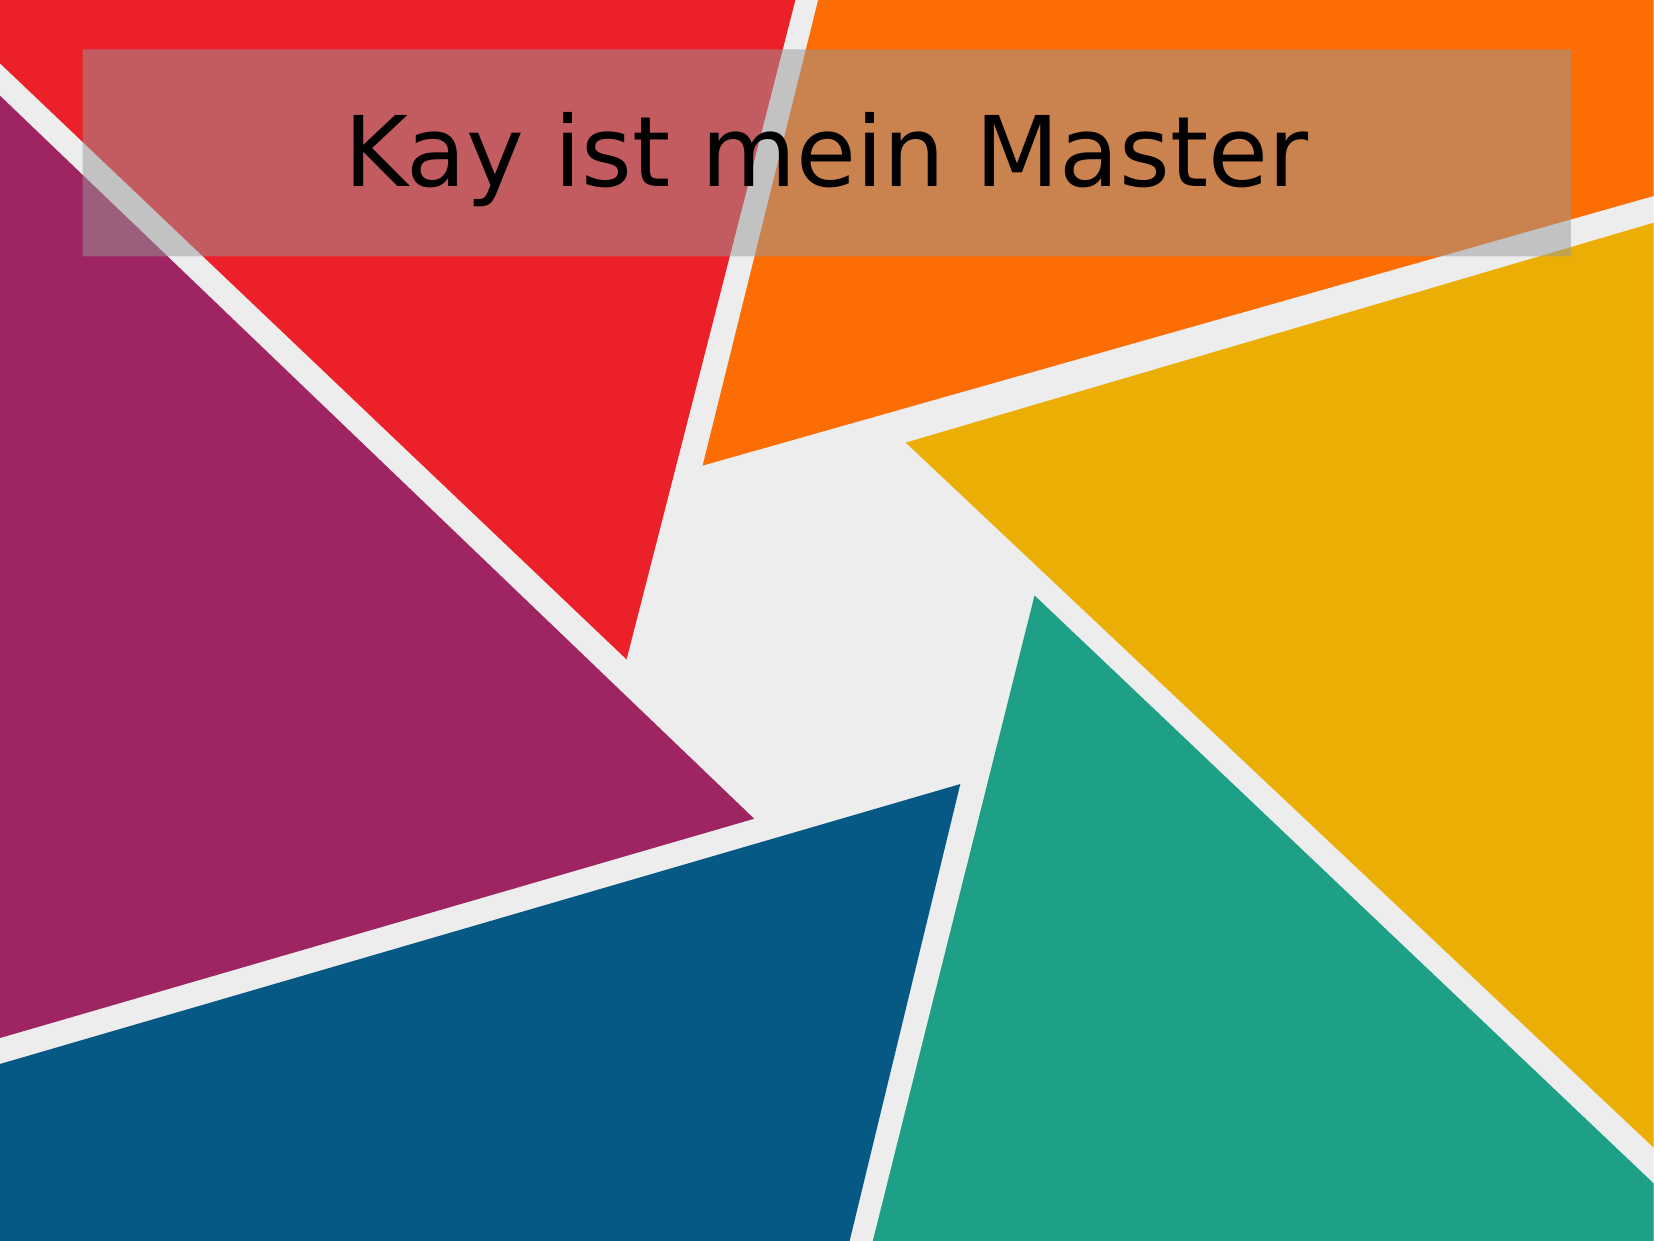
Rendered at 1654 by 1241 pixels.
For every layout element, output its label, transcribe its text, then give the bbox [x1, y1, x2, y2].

title Kay ist mein Master [82, 49, 1571, 257]
